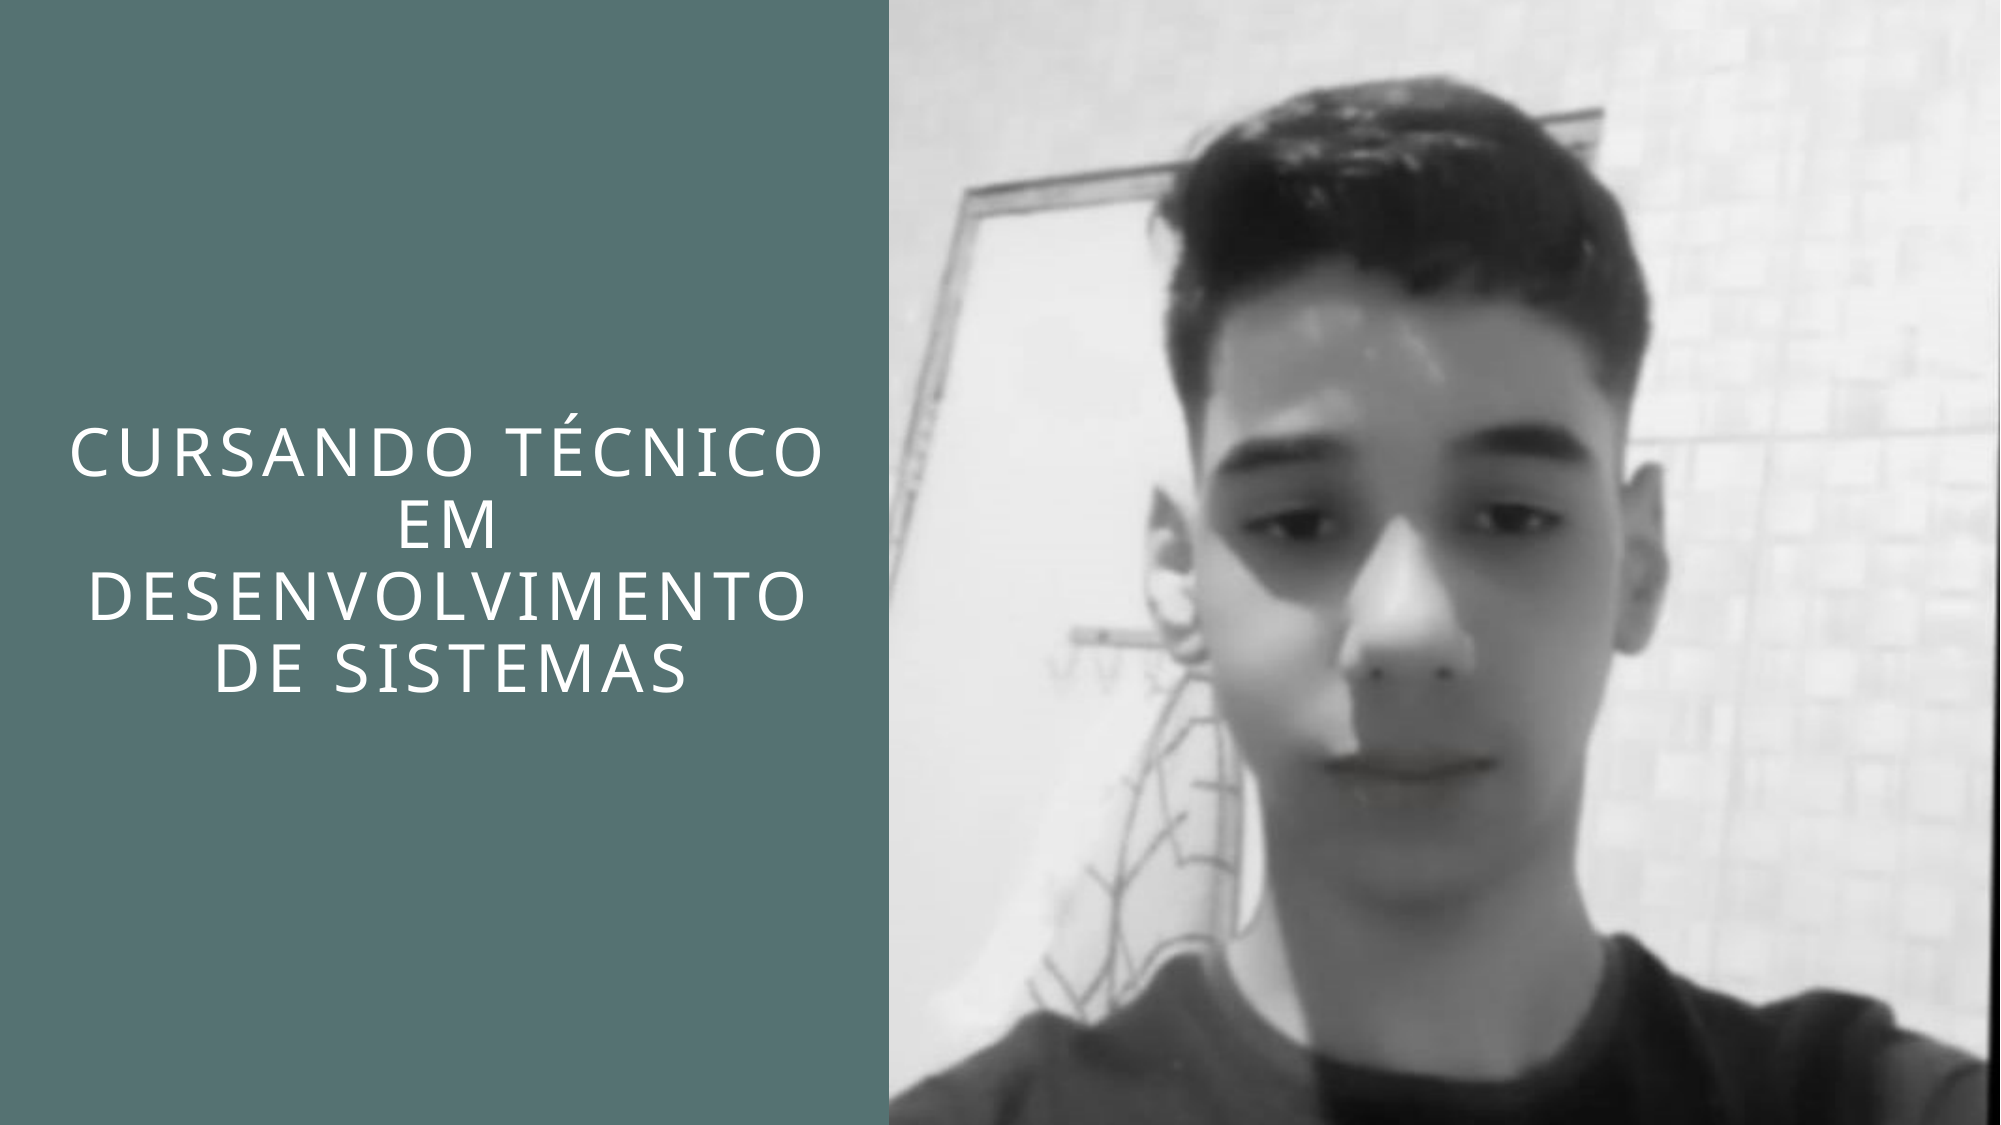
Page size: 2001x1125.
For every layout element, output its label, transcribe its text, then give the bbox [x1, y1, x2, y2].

title CuRSANDO TÉCNICO EM DESENVOLVIMENTO DE SISTEMAS [35, 224, 866, 901]
picture [889, 0, 2000, 1125]
text_box [0, 0, 889, 1125]
